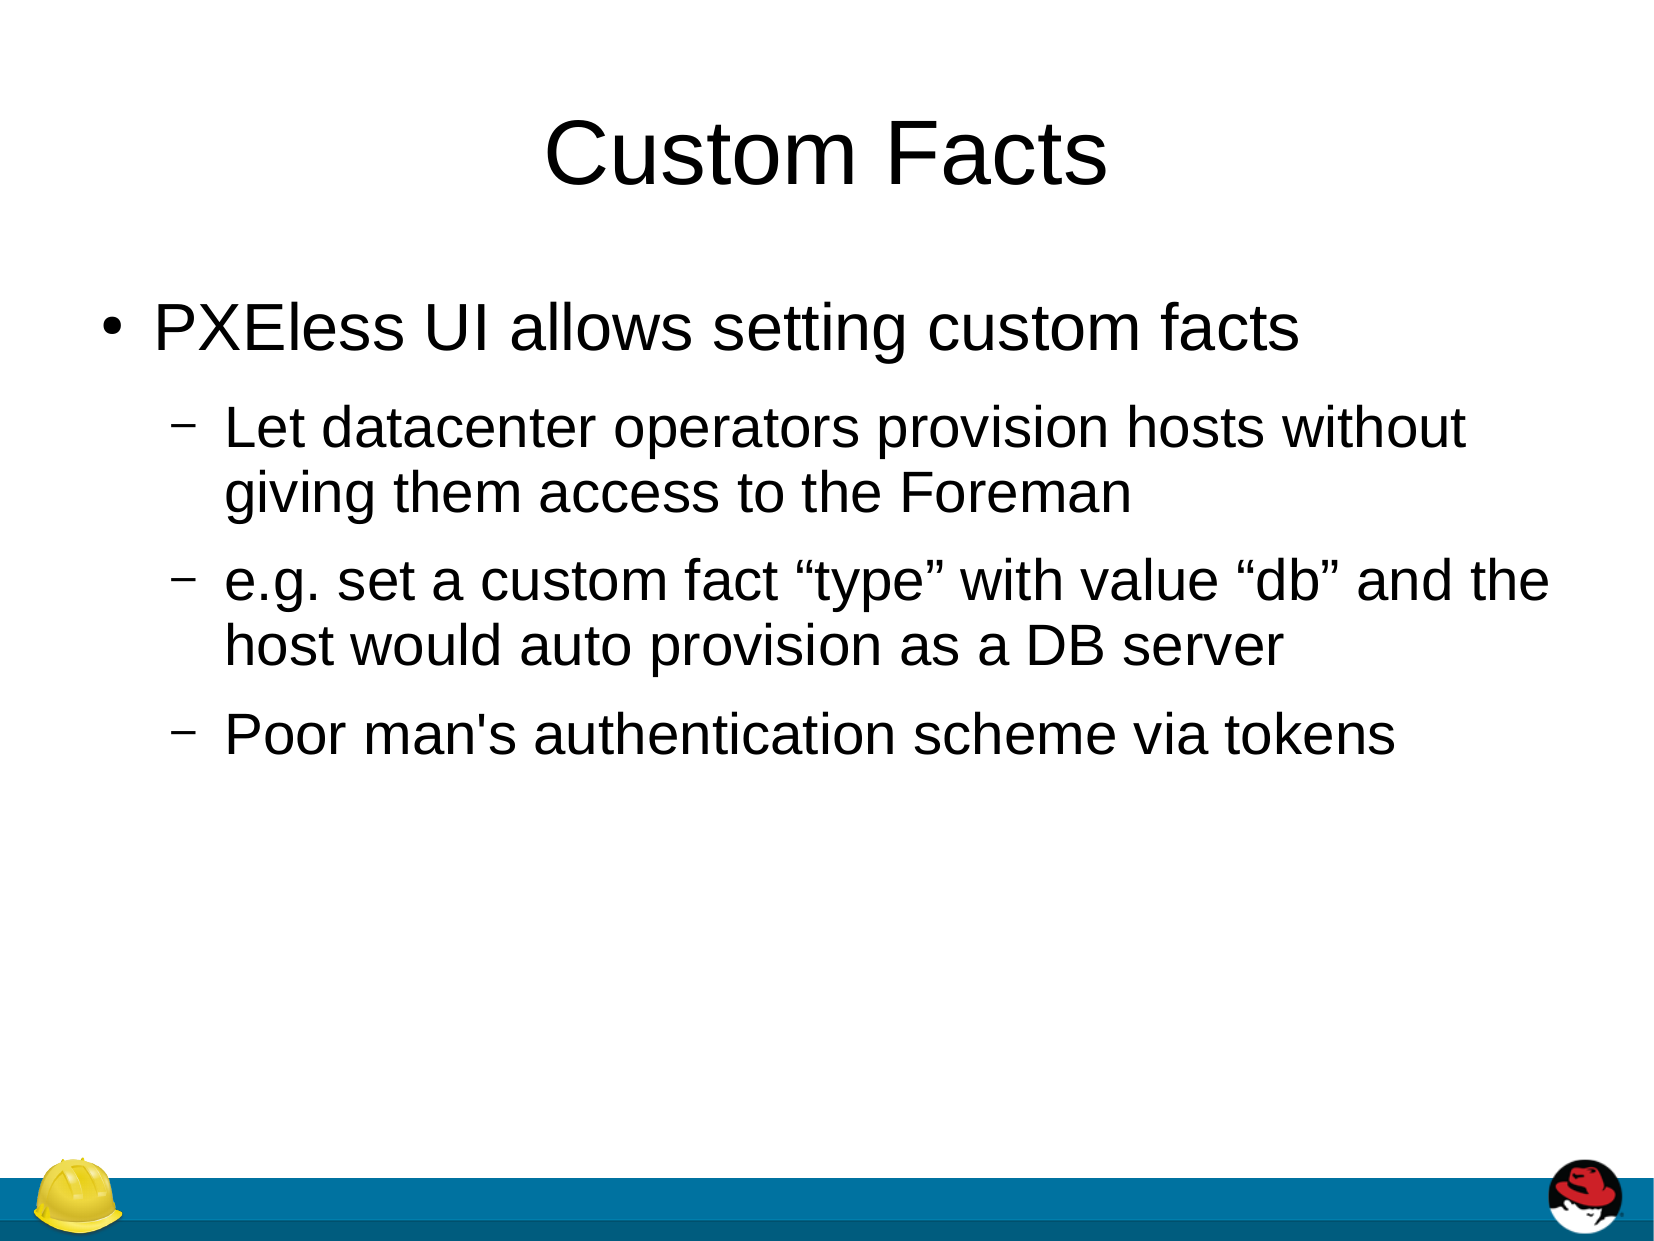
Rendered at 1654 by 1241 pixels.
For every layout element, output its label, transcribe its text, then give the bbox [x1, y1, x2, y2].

title Custom Facts [82, 49, 1571, 257]
picture [1547, 1157, 1630, 1233]
picture [23, 1145, 130, 1235]
list PXEless UI allows setting custom facts Let datacenter operators provision hosts without giving them access to the Foreman e.g. set a custom fact “type” with value “db” and the host would auto provision as a DB server Poor man's authentication scheme via tokens [82, 290, 1571, 1010]
